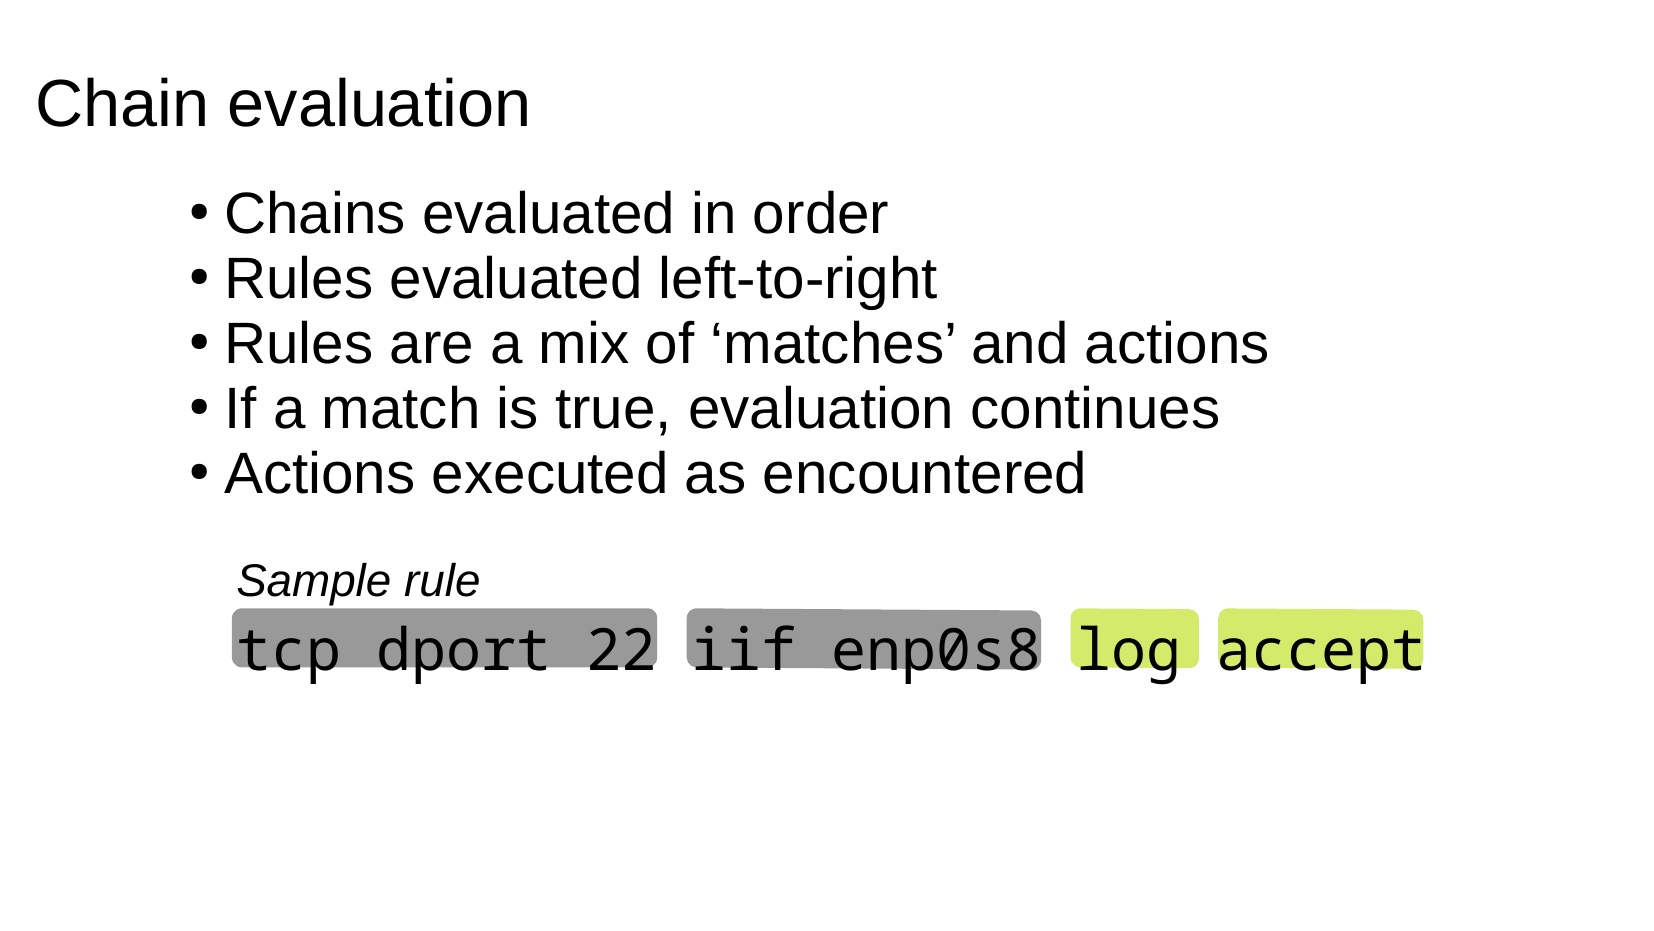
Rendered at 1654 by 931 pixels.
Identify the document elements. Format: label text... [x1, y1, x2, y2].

text_box [231, 610, 236, 666]
title Chain evaluation [35, 25, 1524, 181]
text_box Chains evaluated in order Rules evaluated left-to-right Rules are a mix of ‘matches’ and actions If a match is true, evaluation continues Actions executed as encountered [188, 180, 1418, 535]
text_box tcp dport 22 iif enp0s8 log accept [236, 608, 1512, 725]
text_box Sample rule [236, 555, 626, 658]
